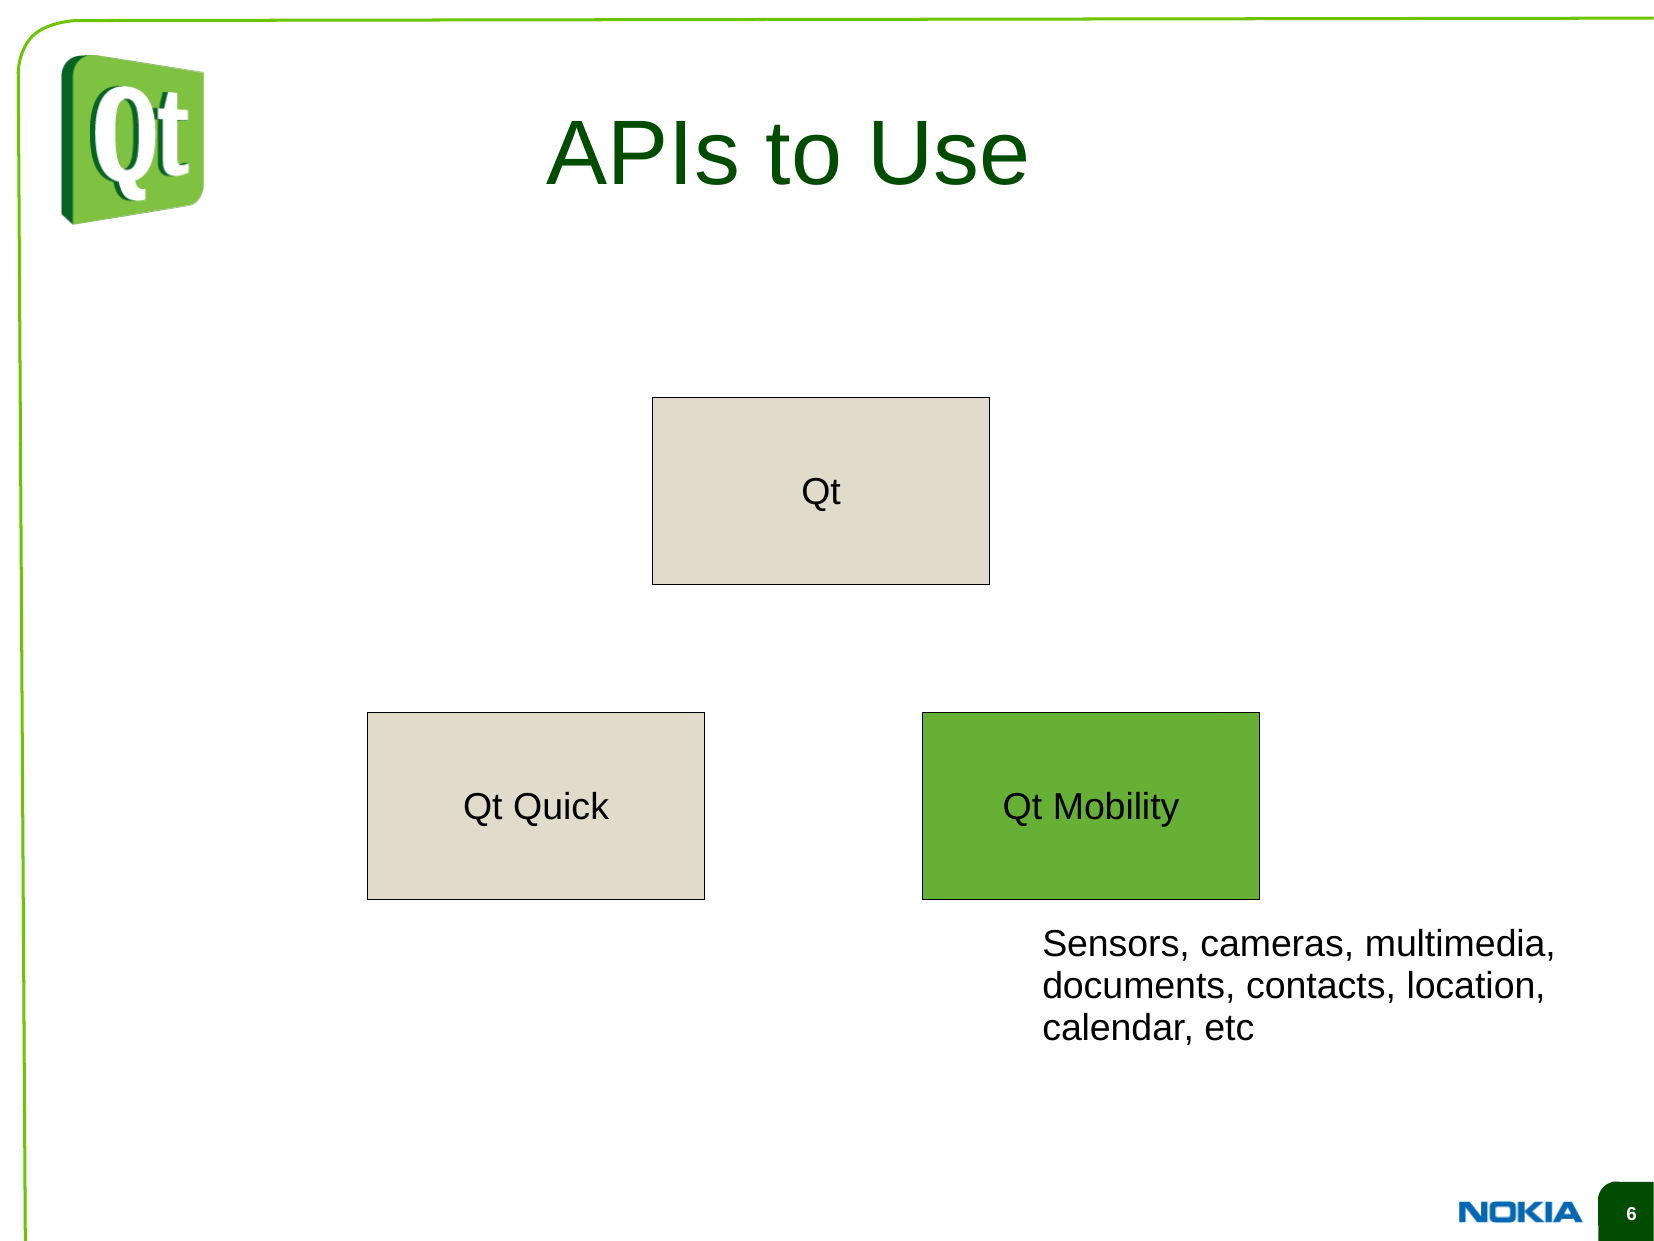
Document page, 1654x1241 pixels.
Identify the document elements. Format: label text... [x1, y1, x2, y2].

text_box Qt Mobility [922, 712, 1260, 900]
title APIs to Use [251, 56, 1327, 250]
text_box Qt Quick [367, 712, 705, 900]
picture [61, 55, 204, 225]
picture [1459, 1201, 1583, 1223]
text_box Qt [652, 397, 990, 585]
text_box Sensors, cameras, multimedia, documents, contacts, location, calendar, etc [1027, 915, 1572, 1056]
